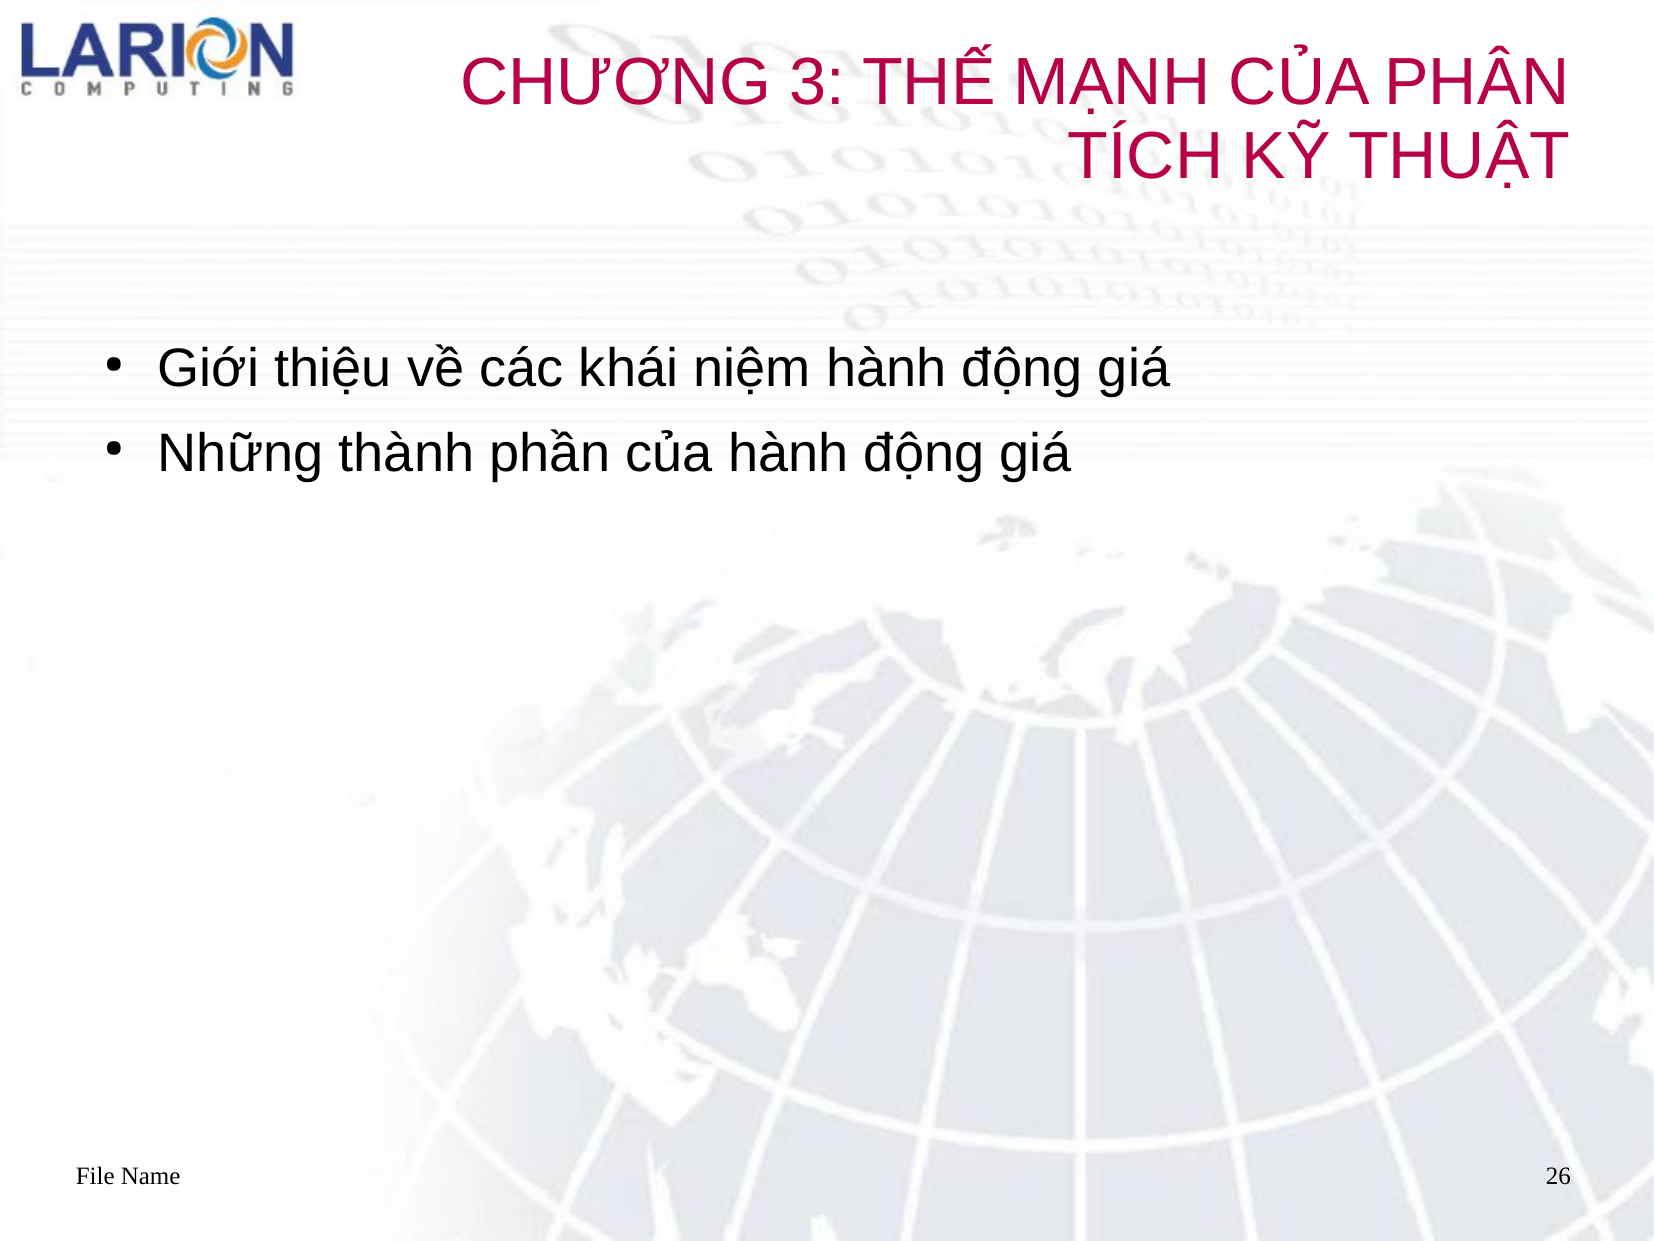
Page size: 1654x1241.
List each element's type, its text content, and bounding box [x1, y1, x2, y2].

picture [0, 0, 1654, 1241]
list Giới thiệu về các khái niệm hành động giá Những thành phần của hành động giá [86, 337, 1576, 1157]
title CHƯƠNG 3: THẾ MẠNH CỦA PHÂN TÍCH KỸ THUẬT [300, 43, 1571, 194]
